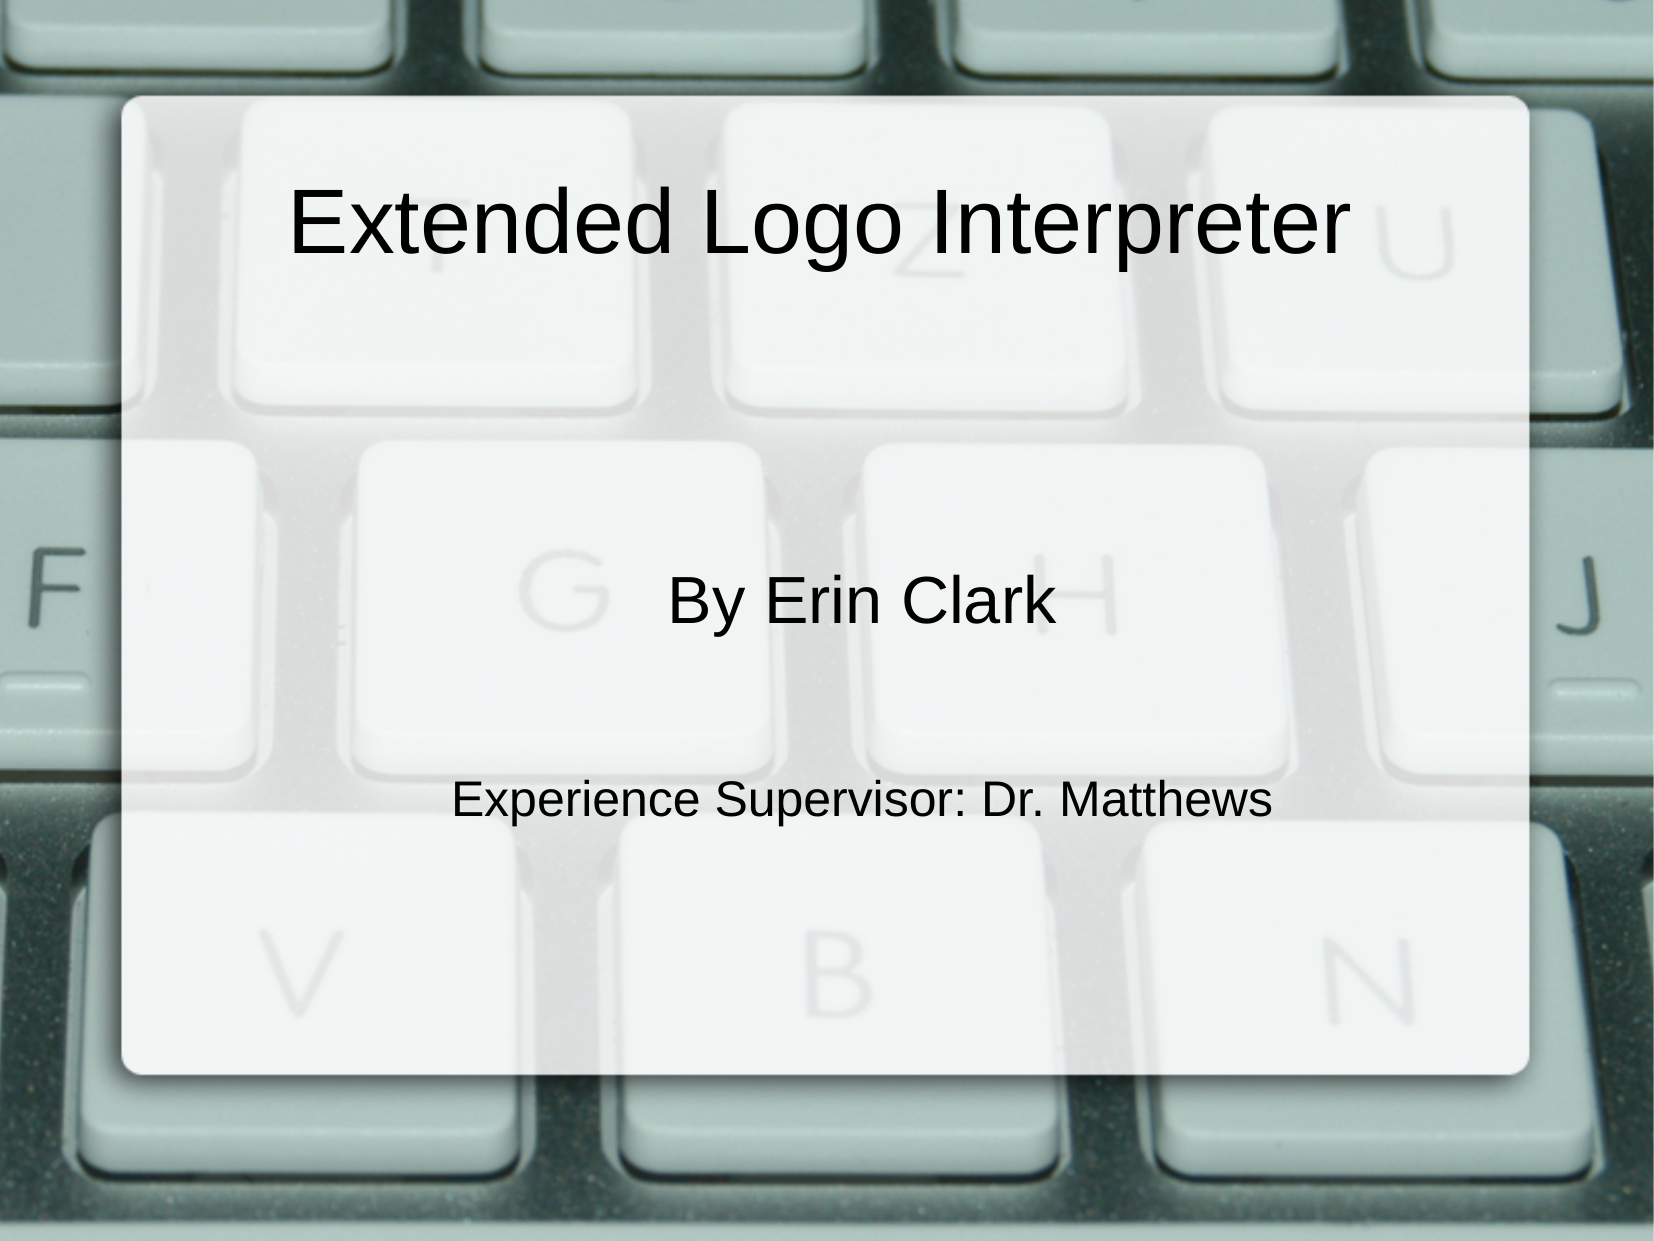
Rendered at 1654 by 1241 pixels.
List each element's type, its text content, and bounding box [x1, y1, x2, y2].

picture [0, 0, 1654, 1241]
list By Erin Clark Experience Supervisor: Dr. Matthews [147, 354, 1506, 1064]
title Extended Logo Interpreter [135, 117, 1506, 325]
